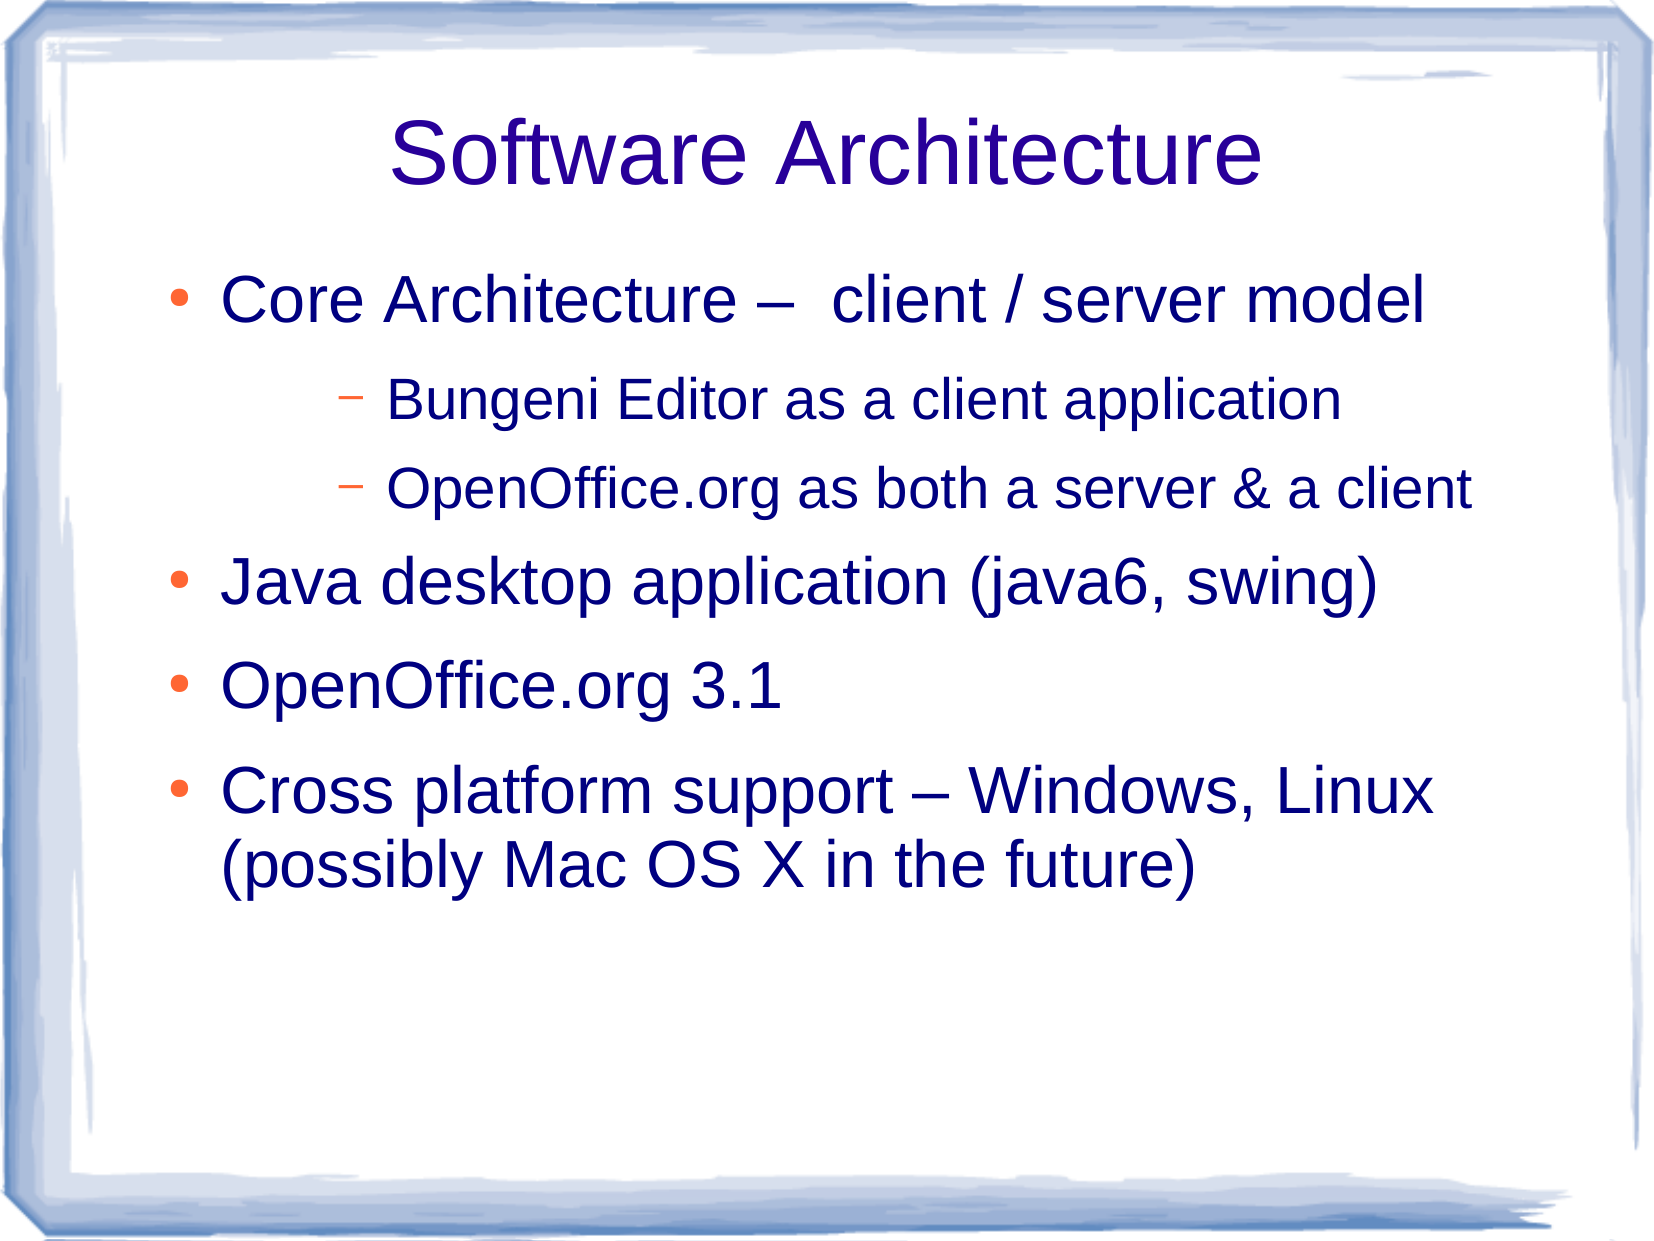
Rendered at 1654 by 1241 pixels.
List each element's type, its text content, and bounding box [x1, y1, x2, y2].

title Software Architecture [82, 49, 1571, 257]
list Core Architecture – client / server model Bungeni Editor as a client application OpenOffice.org as both a server & a client Java desktop application (java6, swing) OpenOffice.org 3.1 Cross platform support – Windows, Linux (possibly Mac OS X in the future) [150, 262, 1531, 1100]
picture [0, 0, 1654, 1241]
